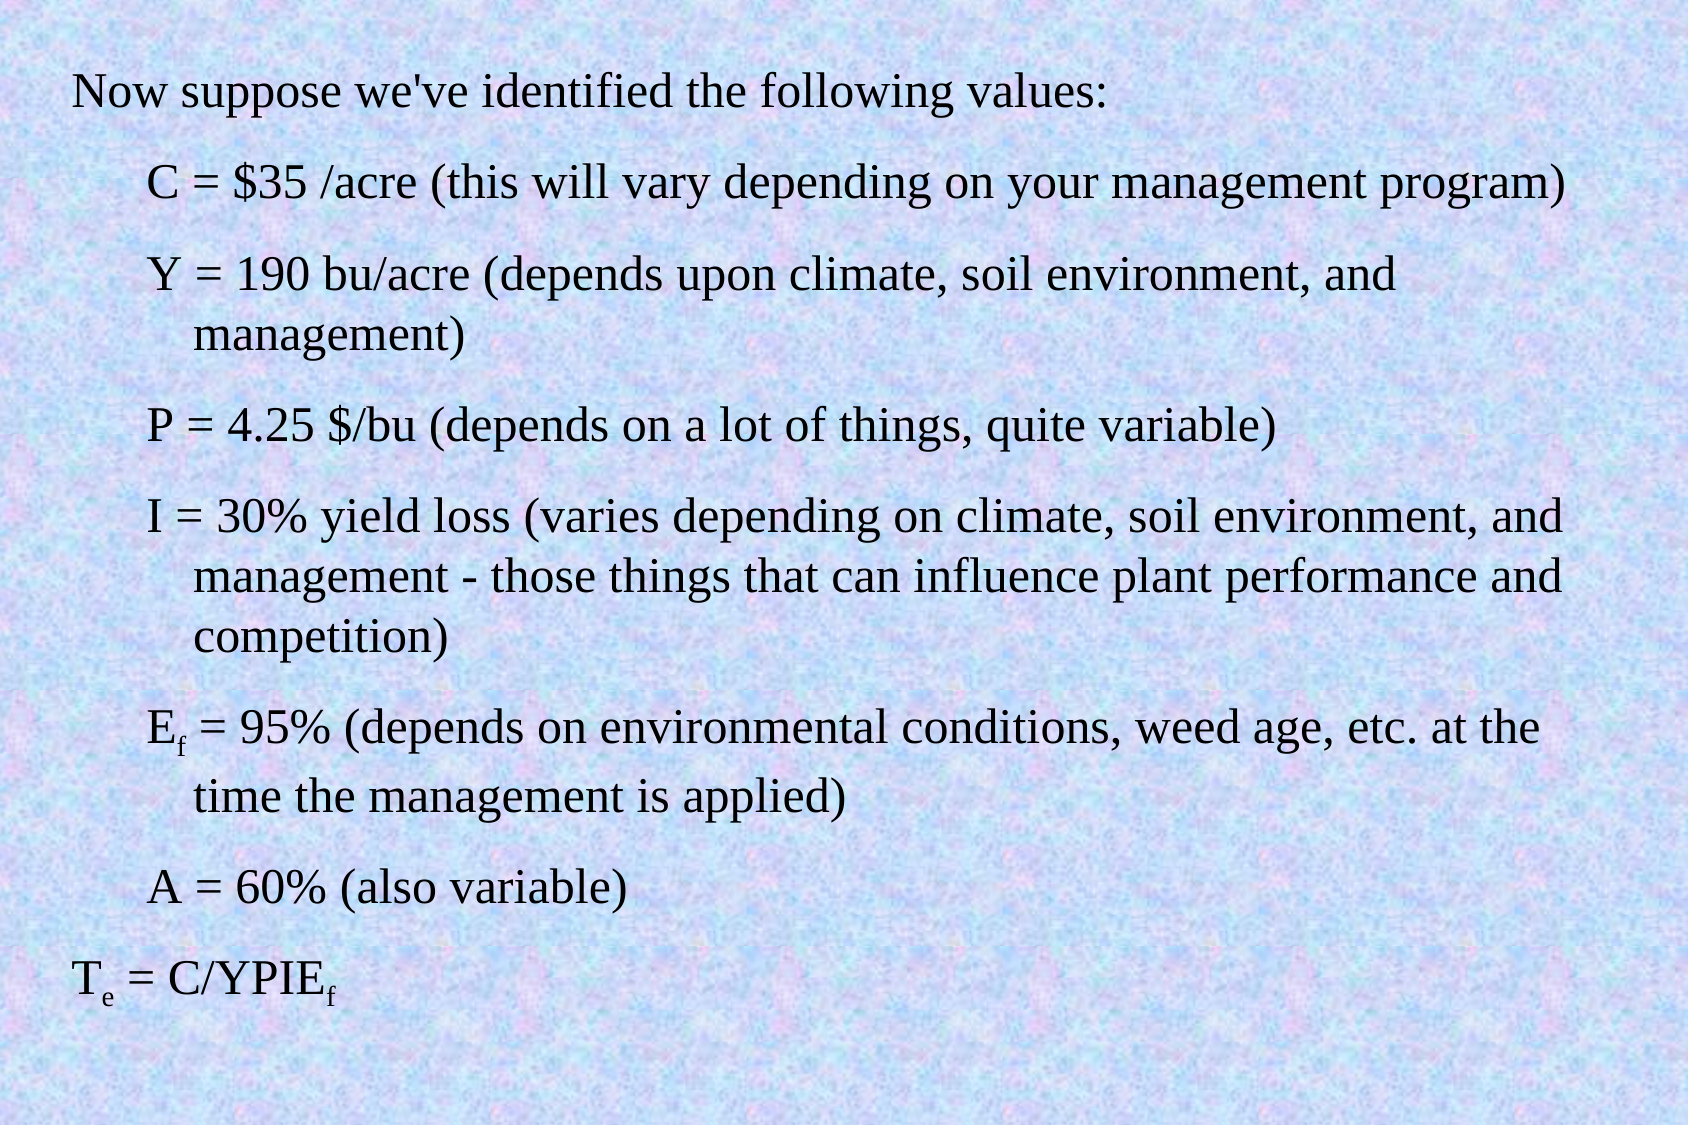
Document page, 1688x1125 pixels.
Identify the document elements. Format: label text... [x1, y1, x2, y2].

picture [0, 0, 1688, 1125]
list Now suppose we've identified the following values: C = $35 /acre (this will vary depending on your management program) Y = 190 bu/acre (depends upon climate, soil environment, and management) P = 4.25 $/bu (depends on a lot of things, quite variable) I = 30% yield loss (varies depending on climate, soil environment, and management - those things that can influence plant performance and competition) Ef = 95% (depends on environmental conditions, weed age, etc. at the time the management is applied) A = 60% (also variable) Te = C/YPIEf [56, 50, 1632, 1075]
